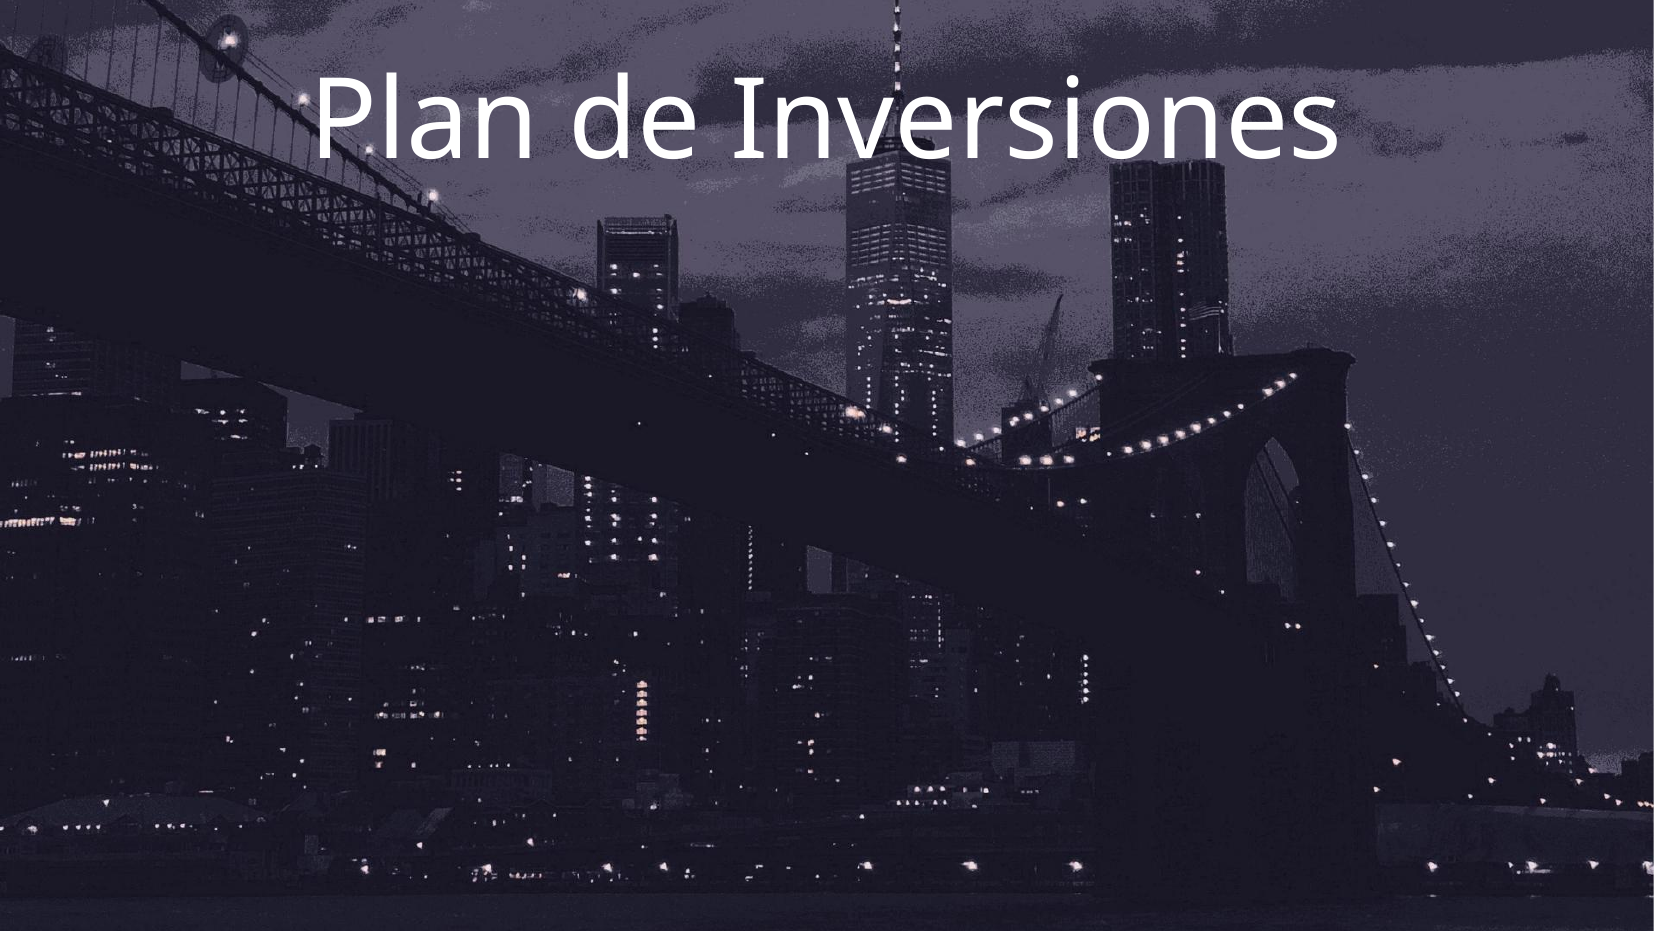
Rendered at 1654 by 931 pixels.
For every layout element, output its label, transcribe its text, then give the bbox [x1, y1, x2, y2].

title Plan de Inversiones [82, 37, 1571, 193]
picture [0, 0, 1654, 931]
